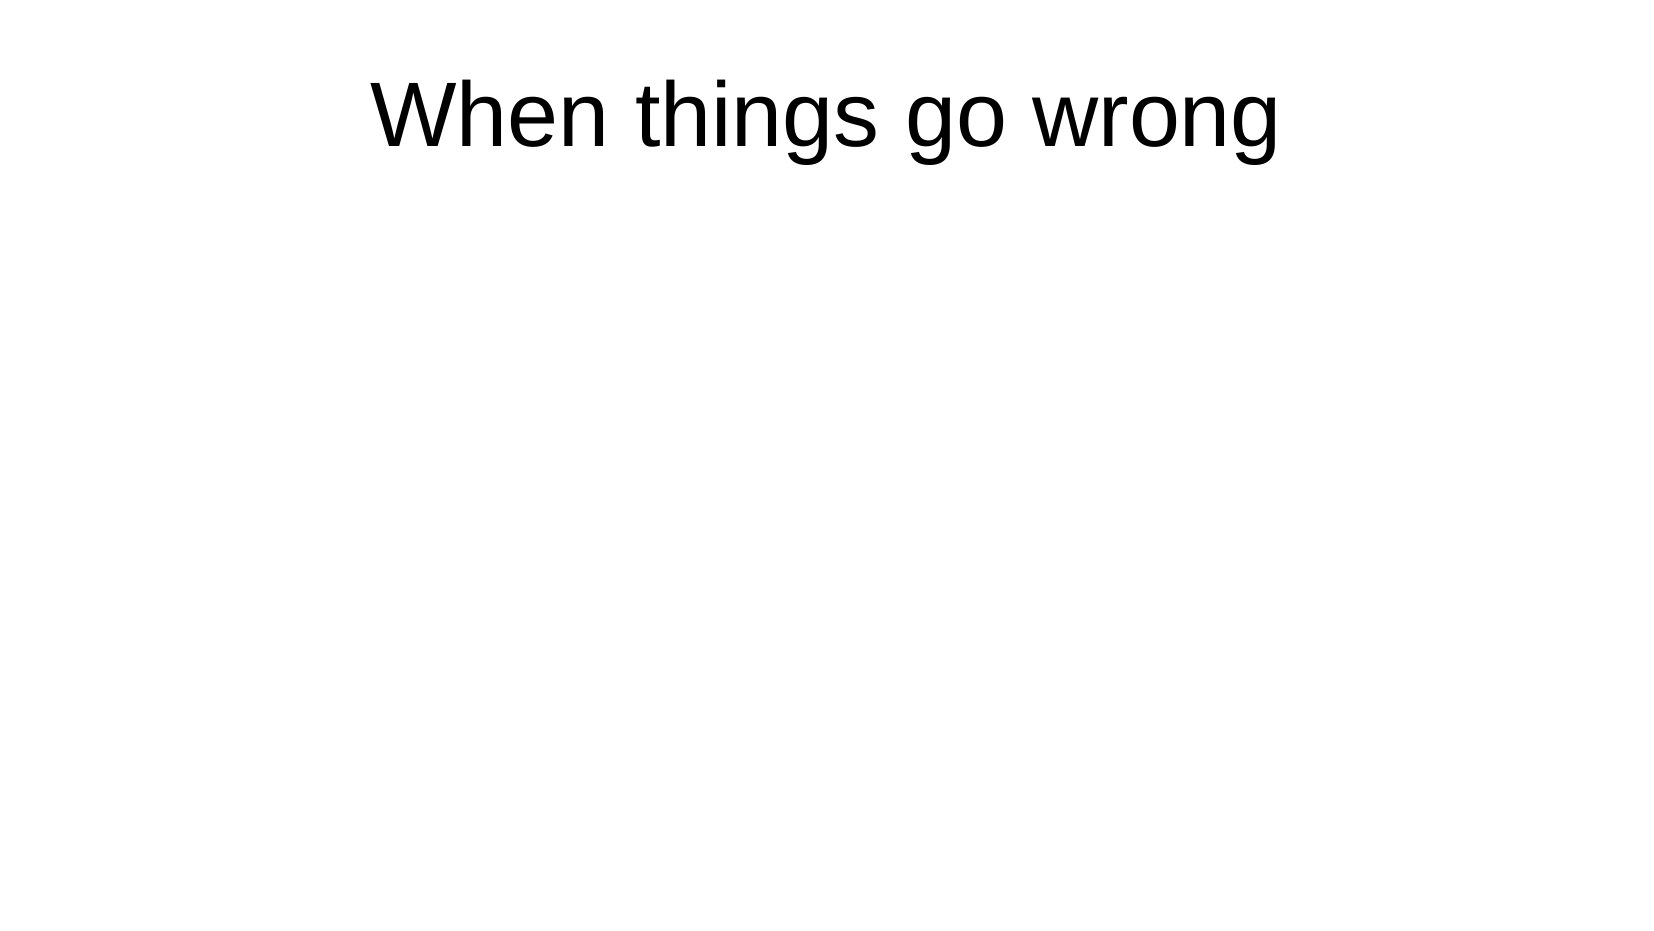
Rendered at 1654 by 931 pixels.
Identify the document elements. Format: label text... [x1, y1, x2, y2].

title When things go wrong [82, 37, 1571, 193]
